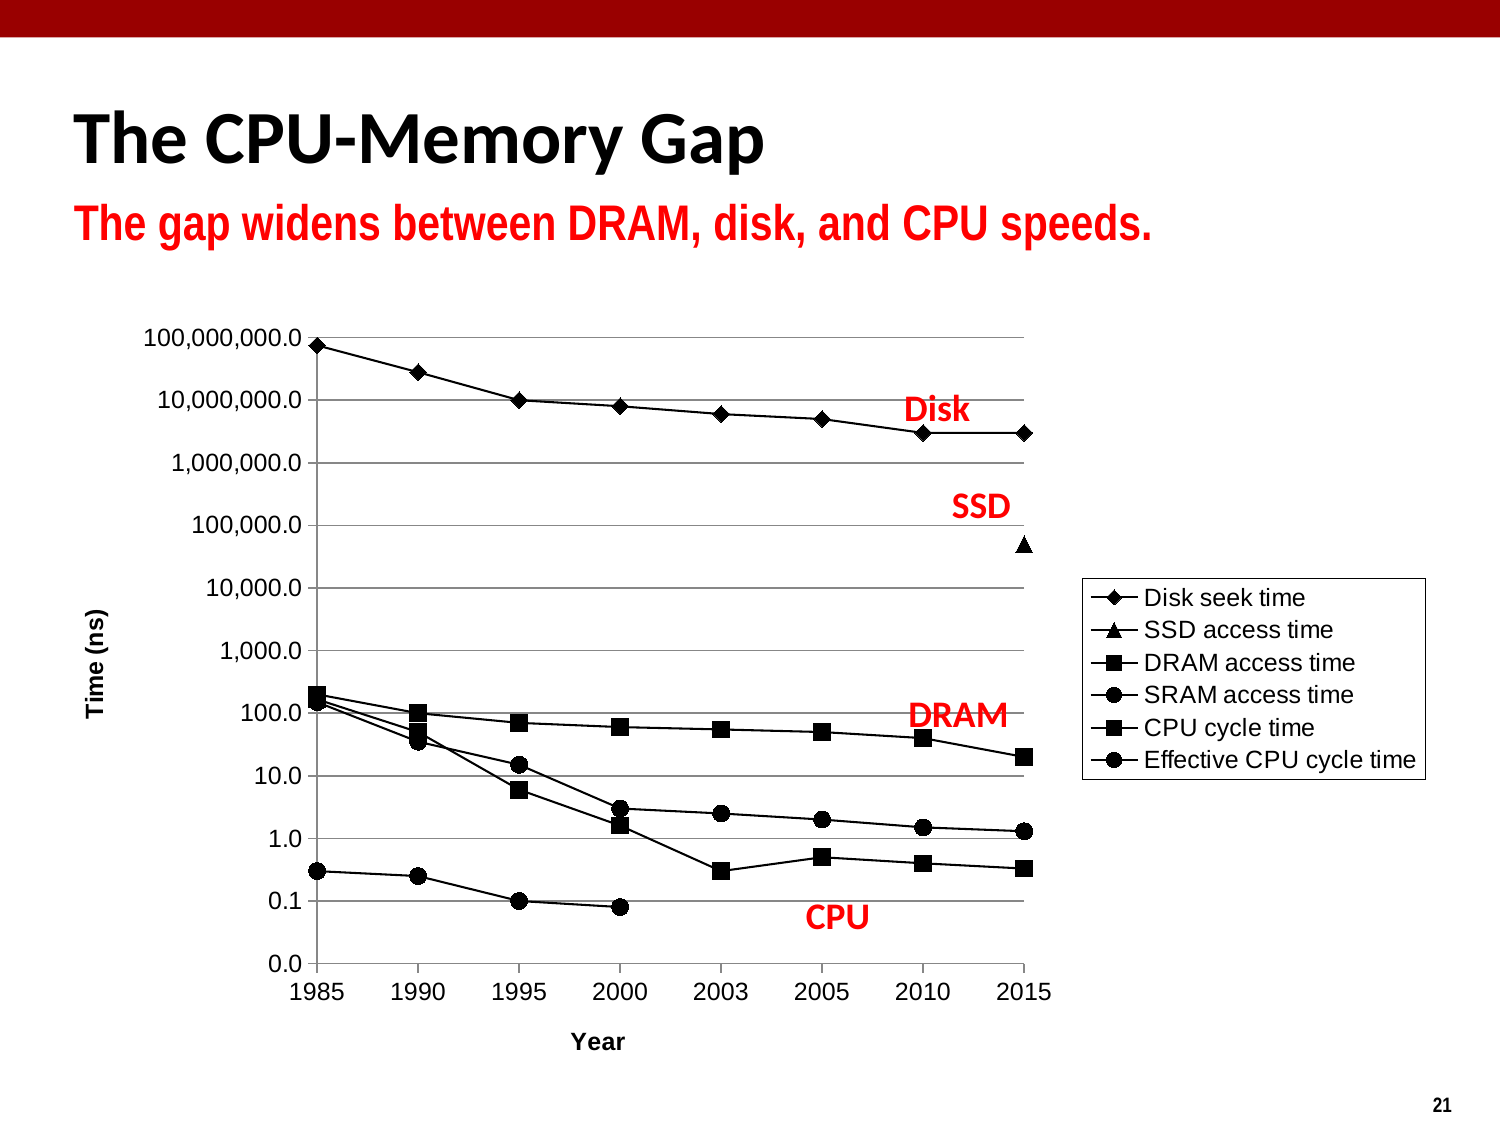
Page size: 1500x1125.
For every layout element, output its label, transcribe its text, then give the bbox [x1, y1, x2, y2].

chart [56, 291, 1438, 1067]
text_box Disk [889, 376, 986, 437]
text_box SSD [937, 474, 1026, 534]
text_box DRAM [893, 682, 1024, 743]
text_box The gap widens between DRAM, disk, and CPU speeds. [66, 187, 1407, 260]
text_box CPU [790, 884, 885, 945]
title The CPU-Memory Gap [58, 71, 1304, 197]
